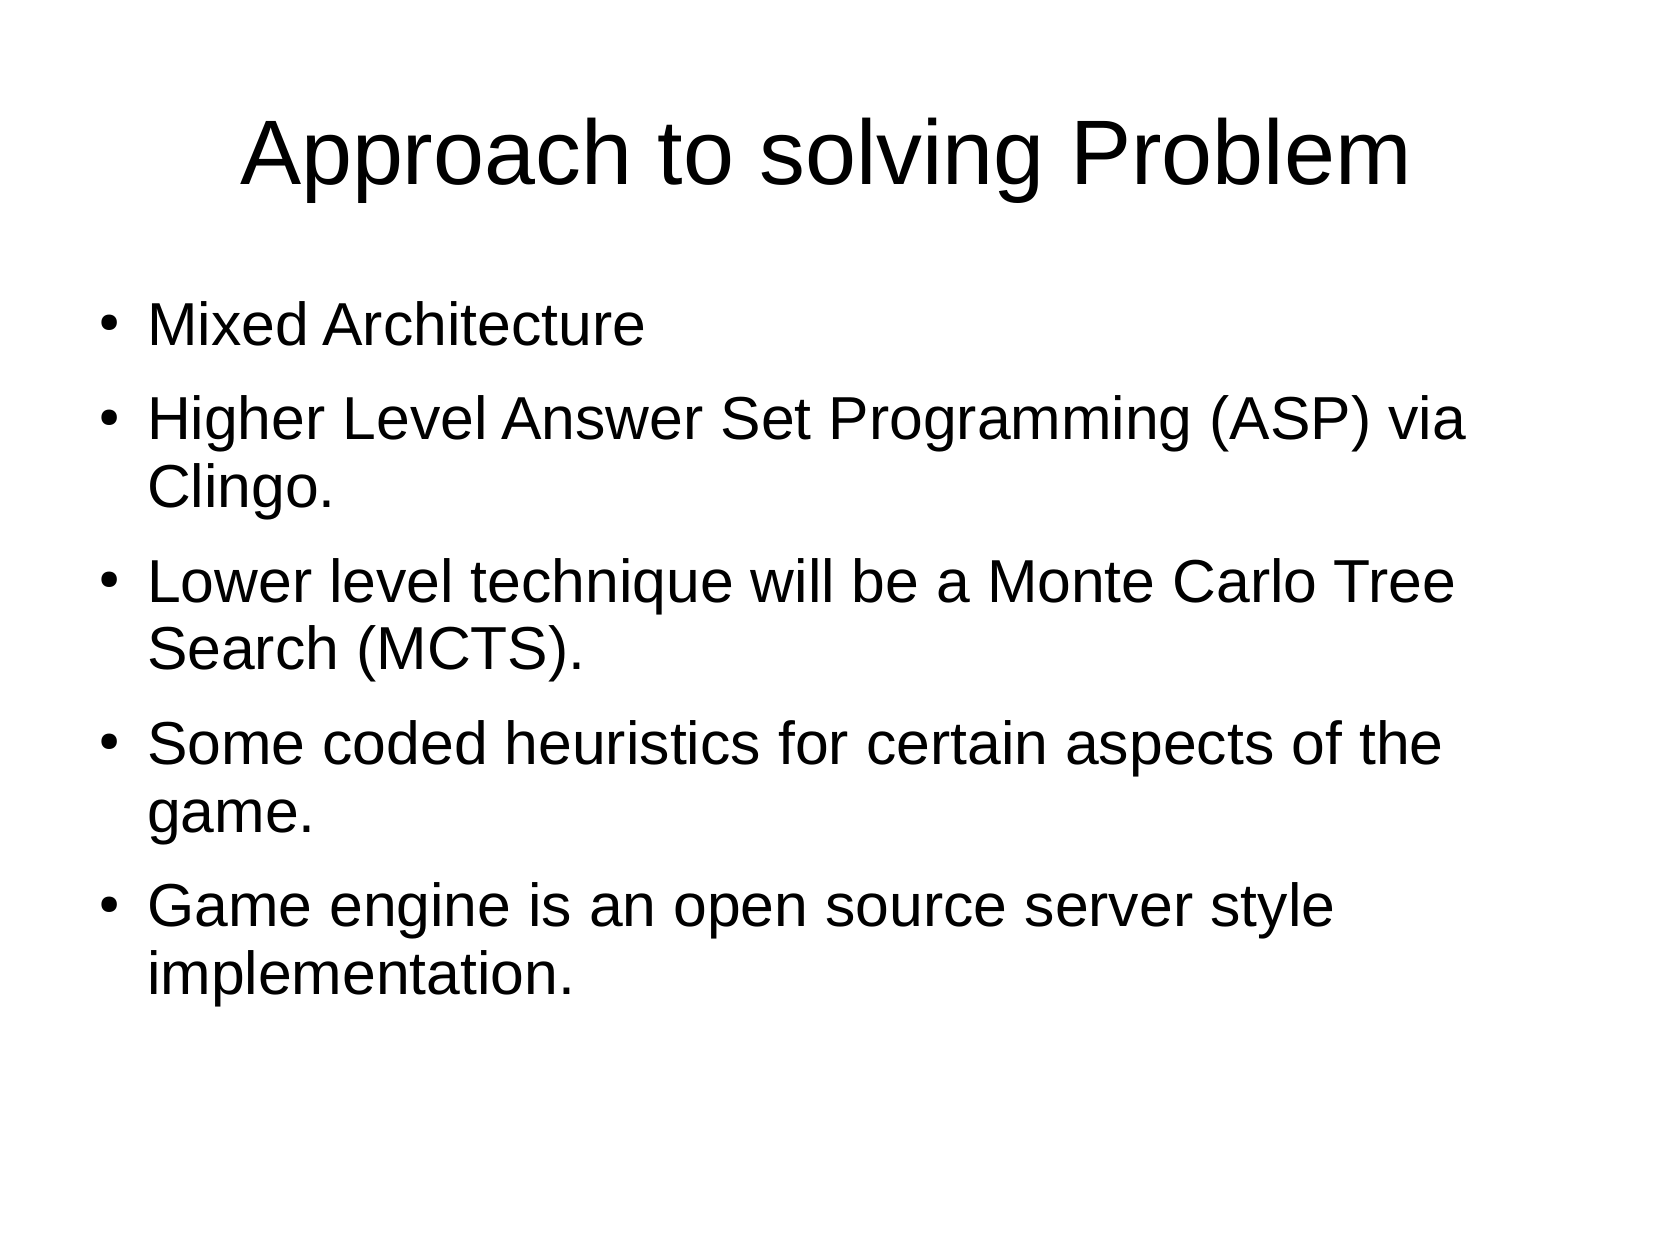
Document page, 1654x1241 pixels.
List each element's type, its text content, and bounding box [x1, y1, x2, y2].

title Approach to solving Problem [82, 49, 1571, 257]
list Mixed Architecture Higher Level Answer Set Programming (ASP) via Clingo. Lower level technique will be a Monte Carlo Tree Search (MCTS). Some coded heuristics for certain aspects of the game. Game engine is an open source server style implementation. [82, 290, 1571, 1010]
